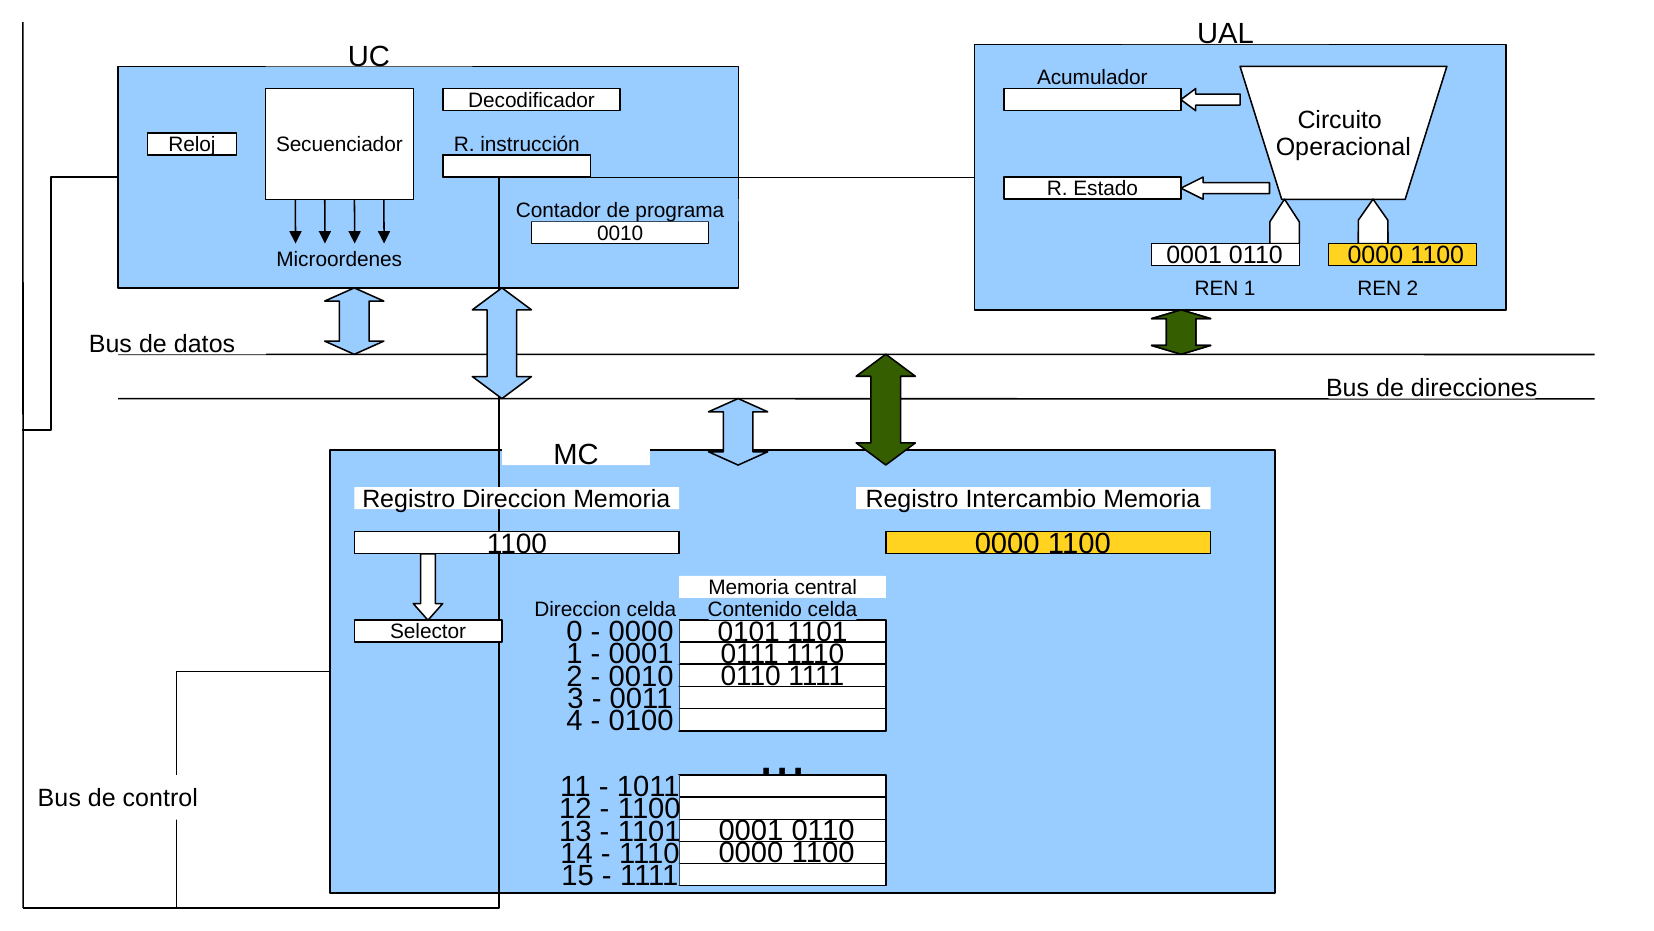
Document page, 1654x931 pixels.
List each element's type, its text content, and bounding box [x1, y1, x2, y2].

text_box 14 - 1110 [560, 841, 680, 863]
text_box Contenido celda [708, 597, 857, 620]
text_box Reloj [147, 132, 237, 155]
text_box Selector [354, 620, 503, 643]
text_box 1100 [354, 531, 680, 554]
text_box Decodificador [442, 88, 621, 111]
text_box Memoria central [679, 575, 886, 598]
text_box [330, 450, 498, 893]
text_box 0001 0110 [1151, 243, 1300, 266]
text_box 15 - 1111 [560, 863, 680, 886]
text_box Registro Intercambio Memoria [856, 487, 1211, 510]
text_box Microordenes [265, 248, 414, 271]
text_box [118, 66, 739, 399]
text_box 12 - 1100 [560, 797, 680, 819]
text_box Contador de programa [502, 199, 739, 222]
text_box Bus de direcciones [1328, 376, 1536, 399]
text_box 0000 1100 [1328, 243, 1477, 266]
text_box 0 - 0000 [560, 620, 680, 642]
text_box 11 - 1011 [560, 775, 680, 797]
text_box Bus de datos [59, 332, 266, 355]
text_box R. Estado [1003, 177, 1181, 200]
text_box Bus de control [29, 775, 207, 820]
text_box [500, 354, 1275, 893]
text_box 0001 0110 [680, 819, 886, 842]
text_box MC [502, 442, 650, 466]
text_box UAL [1122, 22, 1329, 45]
text_box 2 - 0010 [560, 664, 680, 686]
text_box 3 - 0011 [560, 686, 680, 708]
text_box 0000 1100 [885, 531, 1211, 554]
text_box 4 - 0100 [560, 708, 680, 731]
text_box Secuenciador [265, 88, 414, 200]
text_box Direccion celda [531, 597, 680, 620]
text_box 13 - 1101 [560, 819, 680, 841]
text_box R. instrucción [442, 132, 591, 155]
text_box 0110 1111 [680, 664, 886, 686]
text_box 0101 1101 [680, 620, 886, 643]
text_box [974, 44, 1507, 355]
text_box UC [265, 44, 473, 67]
text_box Registro Direccion Memoria [354, 487, 680, 510]
text_box Acumulador [1003, 66, 1181, 88]
text_box 0010 [531, 222, 709, 244]
text_box Circuito Operacional [1240, 66, 1447, 200]
text_box 0111 1110 [680, 643, 886, 664]
text_box 1 - 0001 [560, 642, 680, 664]
text_box 0000 1100 [680, 842, 886, 863]
